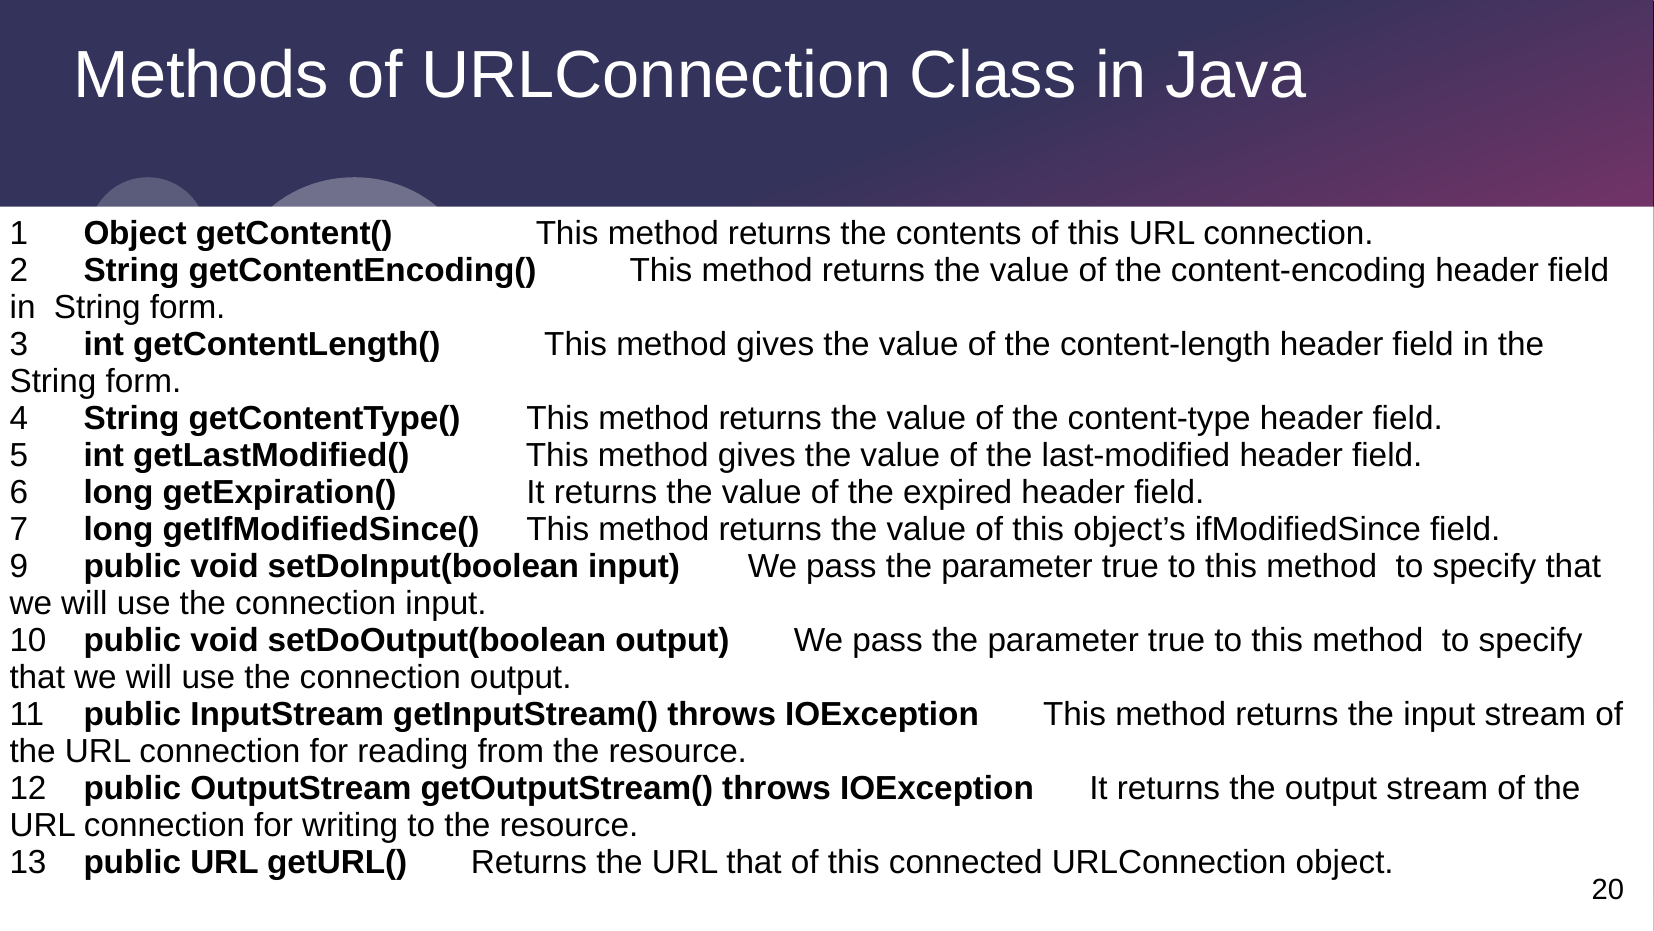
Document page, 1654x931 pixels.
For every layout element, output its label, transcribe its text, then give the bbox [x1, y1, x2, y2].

text_box 1 Object getContent() This method returns the contents of this URL connection. 2 String getContentEncoding() This method returns the value of the content-encoding header field in String form. 3 int getContentLength() This method gives the value of the content-length header field in the String form. 4 String getContentType() This method returns the value of the content-type header field. 5 int getLastModified() This method gives the value of the last-modified header field. 6 long getExpiration() It returns the value of the expired header field. 7 long getIfModifiedSince() This method returns the value of this object’s ifModifiedSince field. 9 public void setDoInput(boolean input) We pass the parameter true to this method to specify that we will use the connection input. 10 public void setDoOutput(boolean output) We pass the parameter true to this method to specify that we will use the connection output. 11 public InputStream getInputStream() throws IOException This method returns the input stream of the URL connection for reading from the resource. 12 public OutputStream getOutputStream() throws IOException It returns the output stream of the URL connection for writing to the resource. 13 public URL getURL() Returns the URL that of this connected URLConnection object. [0, 206, 1654, 931]
text_box Methods of URLConnection Class in Java [59, 29, 1608, 148]
